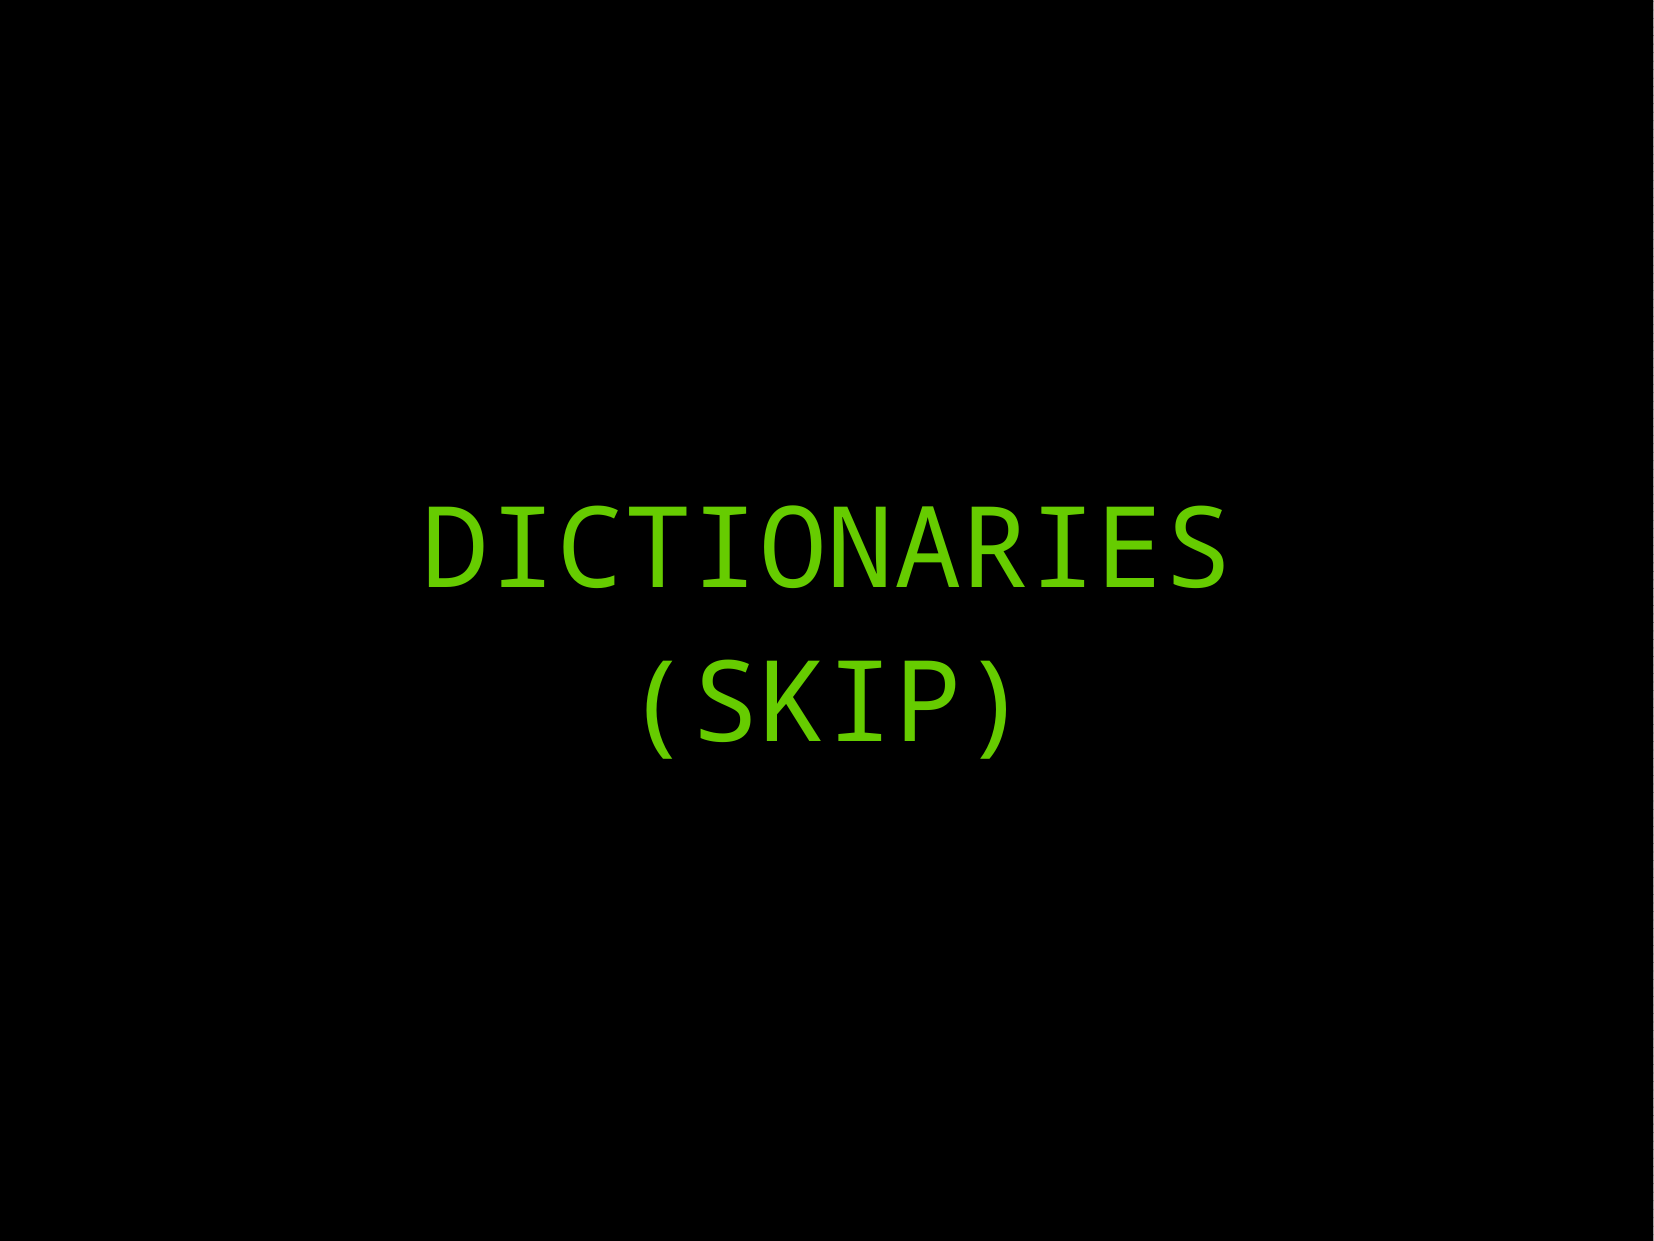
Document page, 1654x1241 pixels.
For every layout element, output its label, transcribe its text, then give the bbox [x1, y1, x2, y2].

title DICTIONARIES (SKIP) [0, 0, 1654, 1241]
